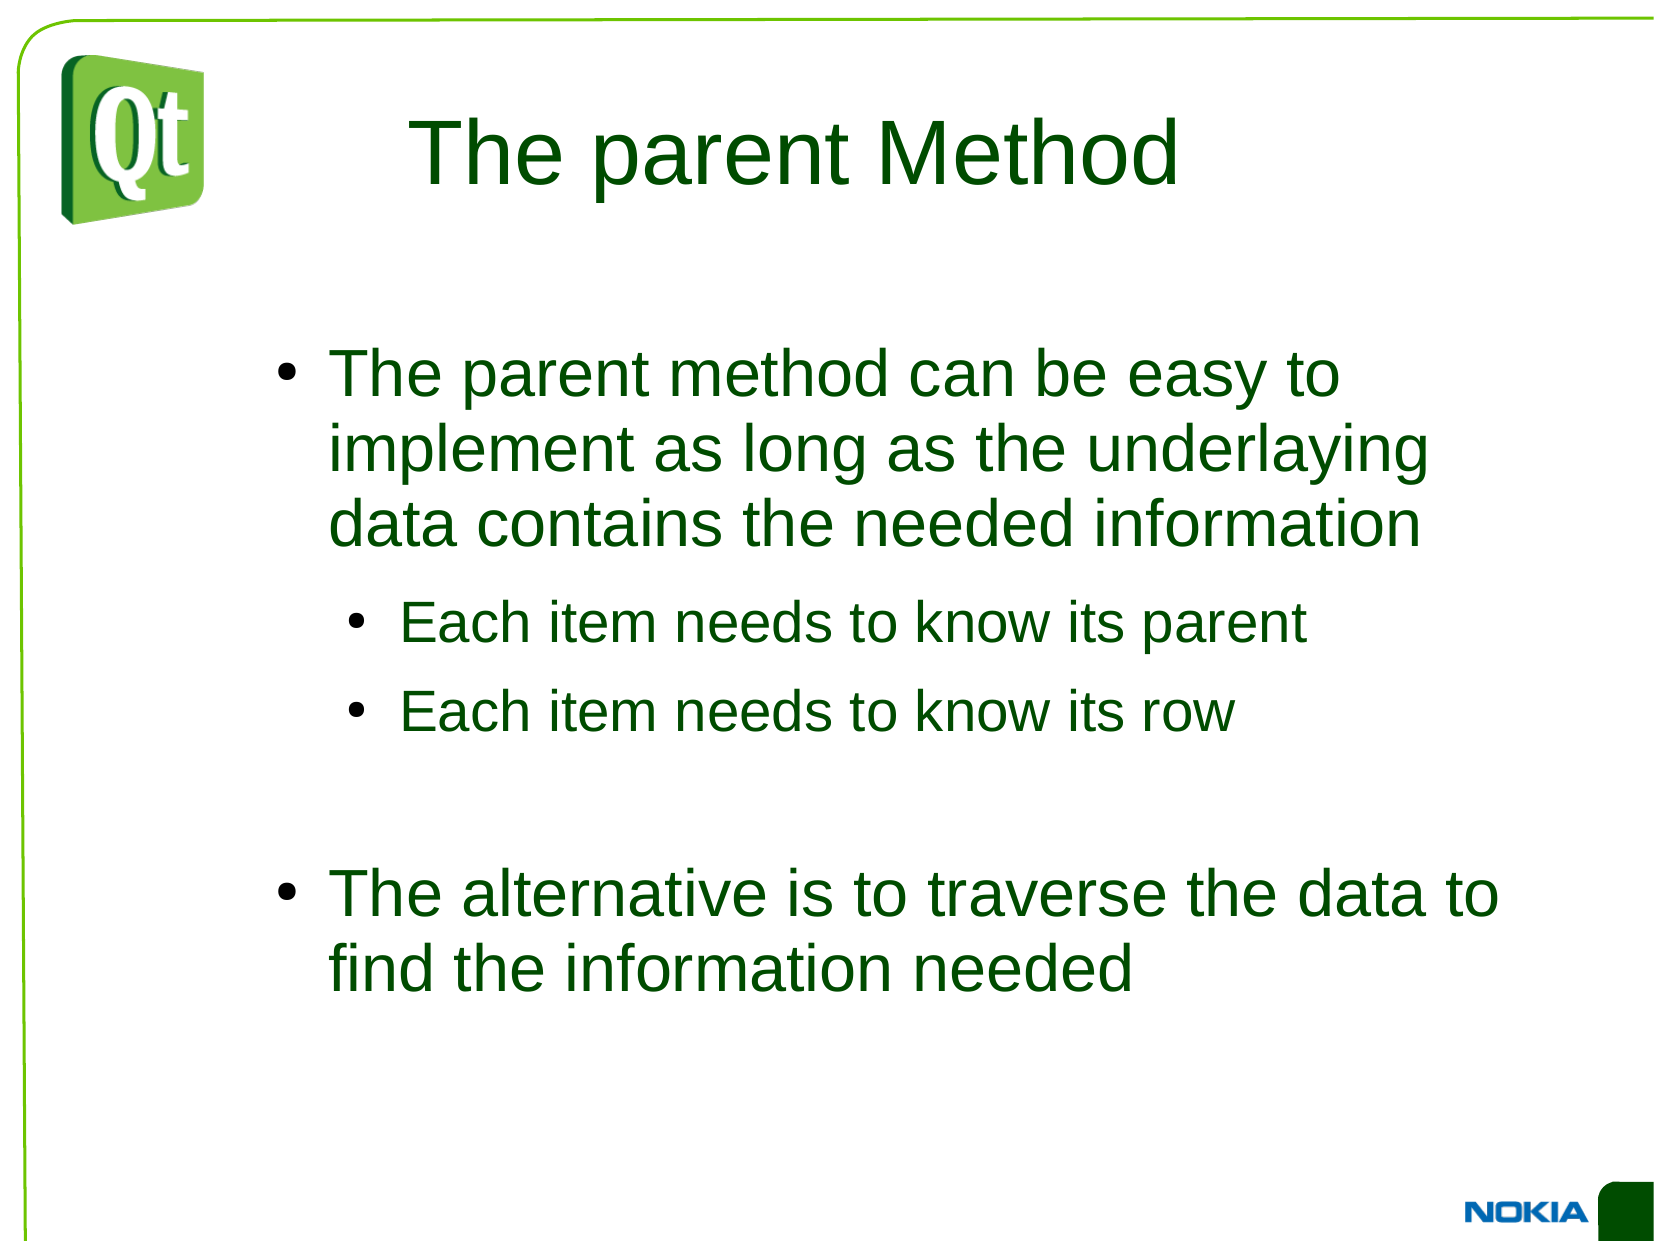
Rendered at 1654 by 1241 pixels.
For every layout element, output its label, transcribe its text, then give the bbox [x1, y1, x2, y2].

picture [1465, 1201, 1589, 1223]
list The parent method can be easy to implement as long as the underlaying data contains the needed information Each item needs to know its parent Each item needs to know its row The alternative is to traverse the data to find the information needed [257, 336, 1577, 1141]
picture [61, 55, 204, 225]
title The parent Method [257, 56, 1333, 250]
